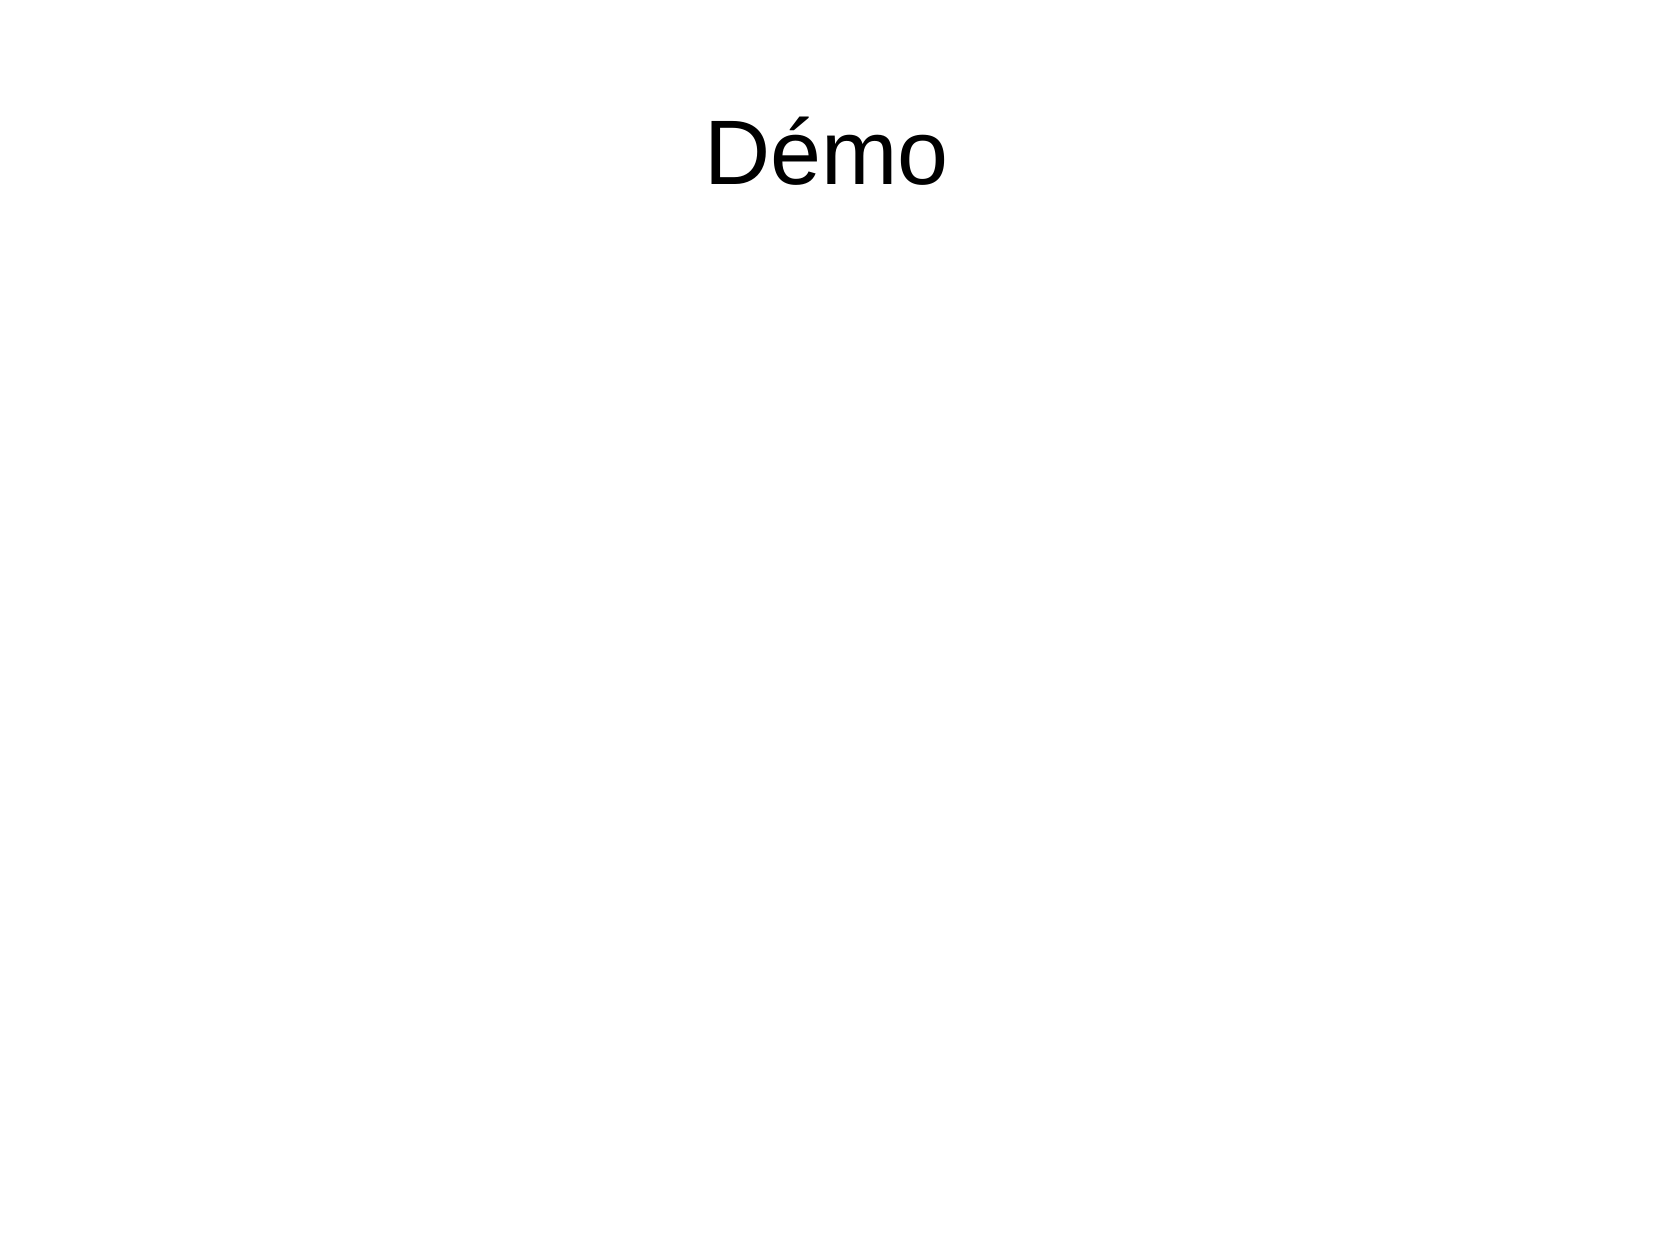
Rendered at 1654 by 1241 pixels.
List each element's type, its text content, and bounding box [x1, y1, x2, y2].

title Démo [82, 49, 1571, 257]
